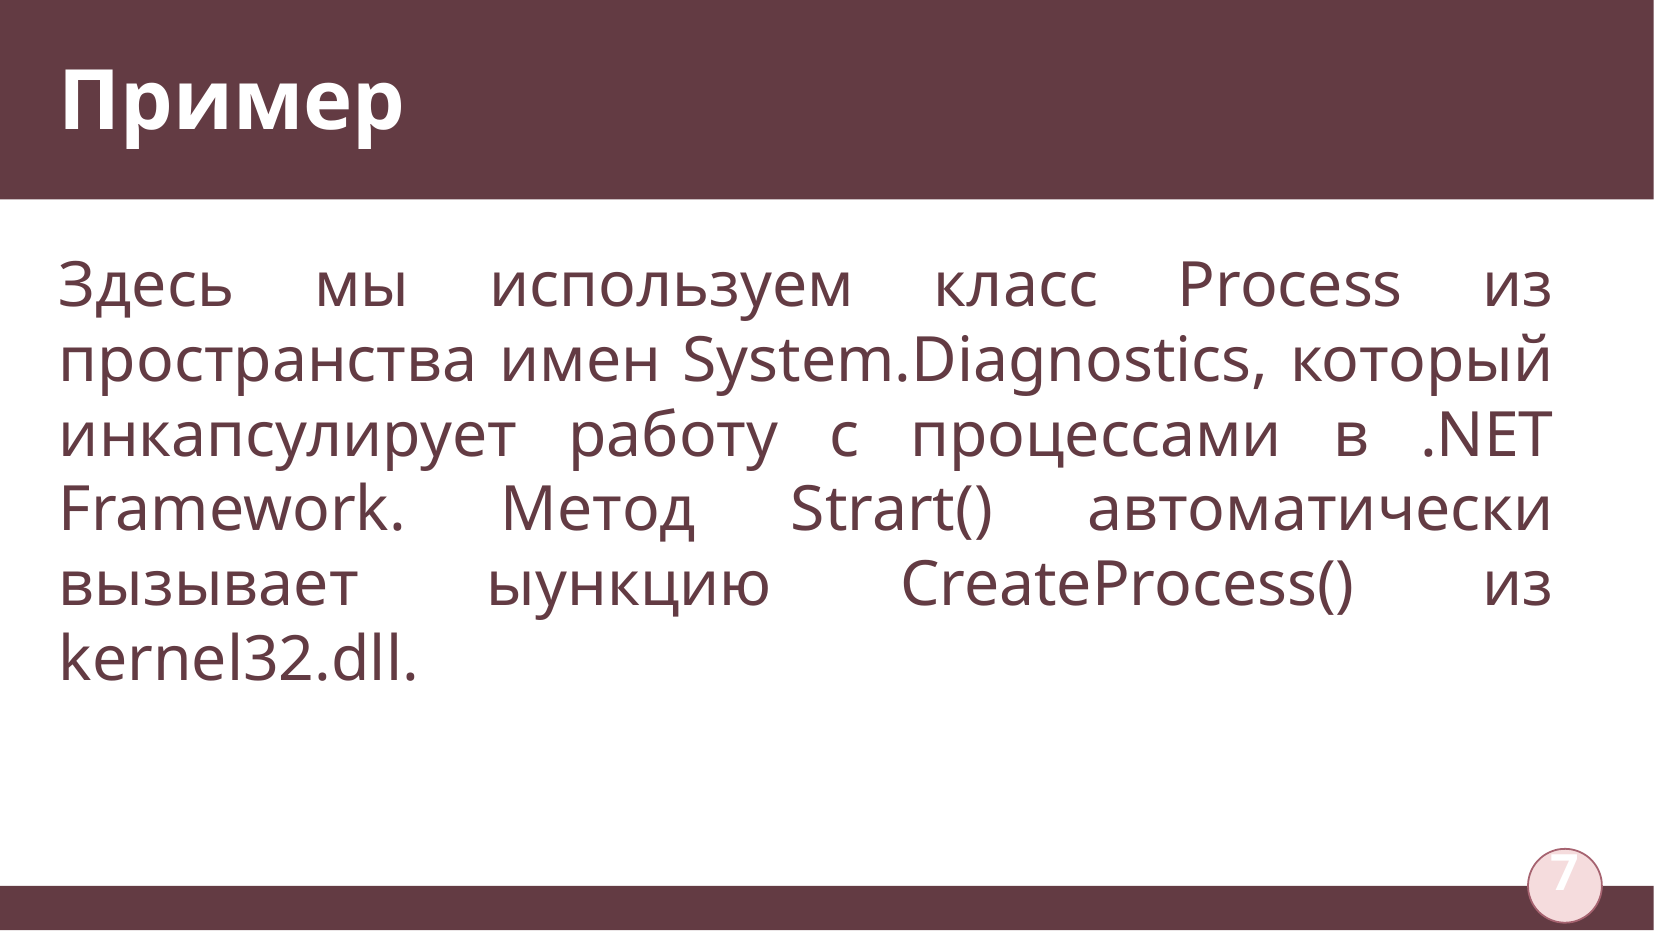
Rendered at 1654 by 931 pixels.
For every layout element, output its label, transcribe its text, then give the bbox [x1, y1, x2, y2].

title Пример [59, 37, 1595, 155]
list Здесь мы используем класс Process из пространства имен System.Diagnostics, который инкапсулирует работу с процессами в .NET Framework. Метод Strart() автоматически вызывает ыункцию CreateProcess() из kernel32.dll. [59, 243, 1595, 694]
